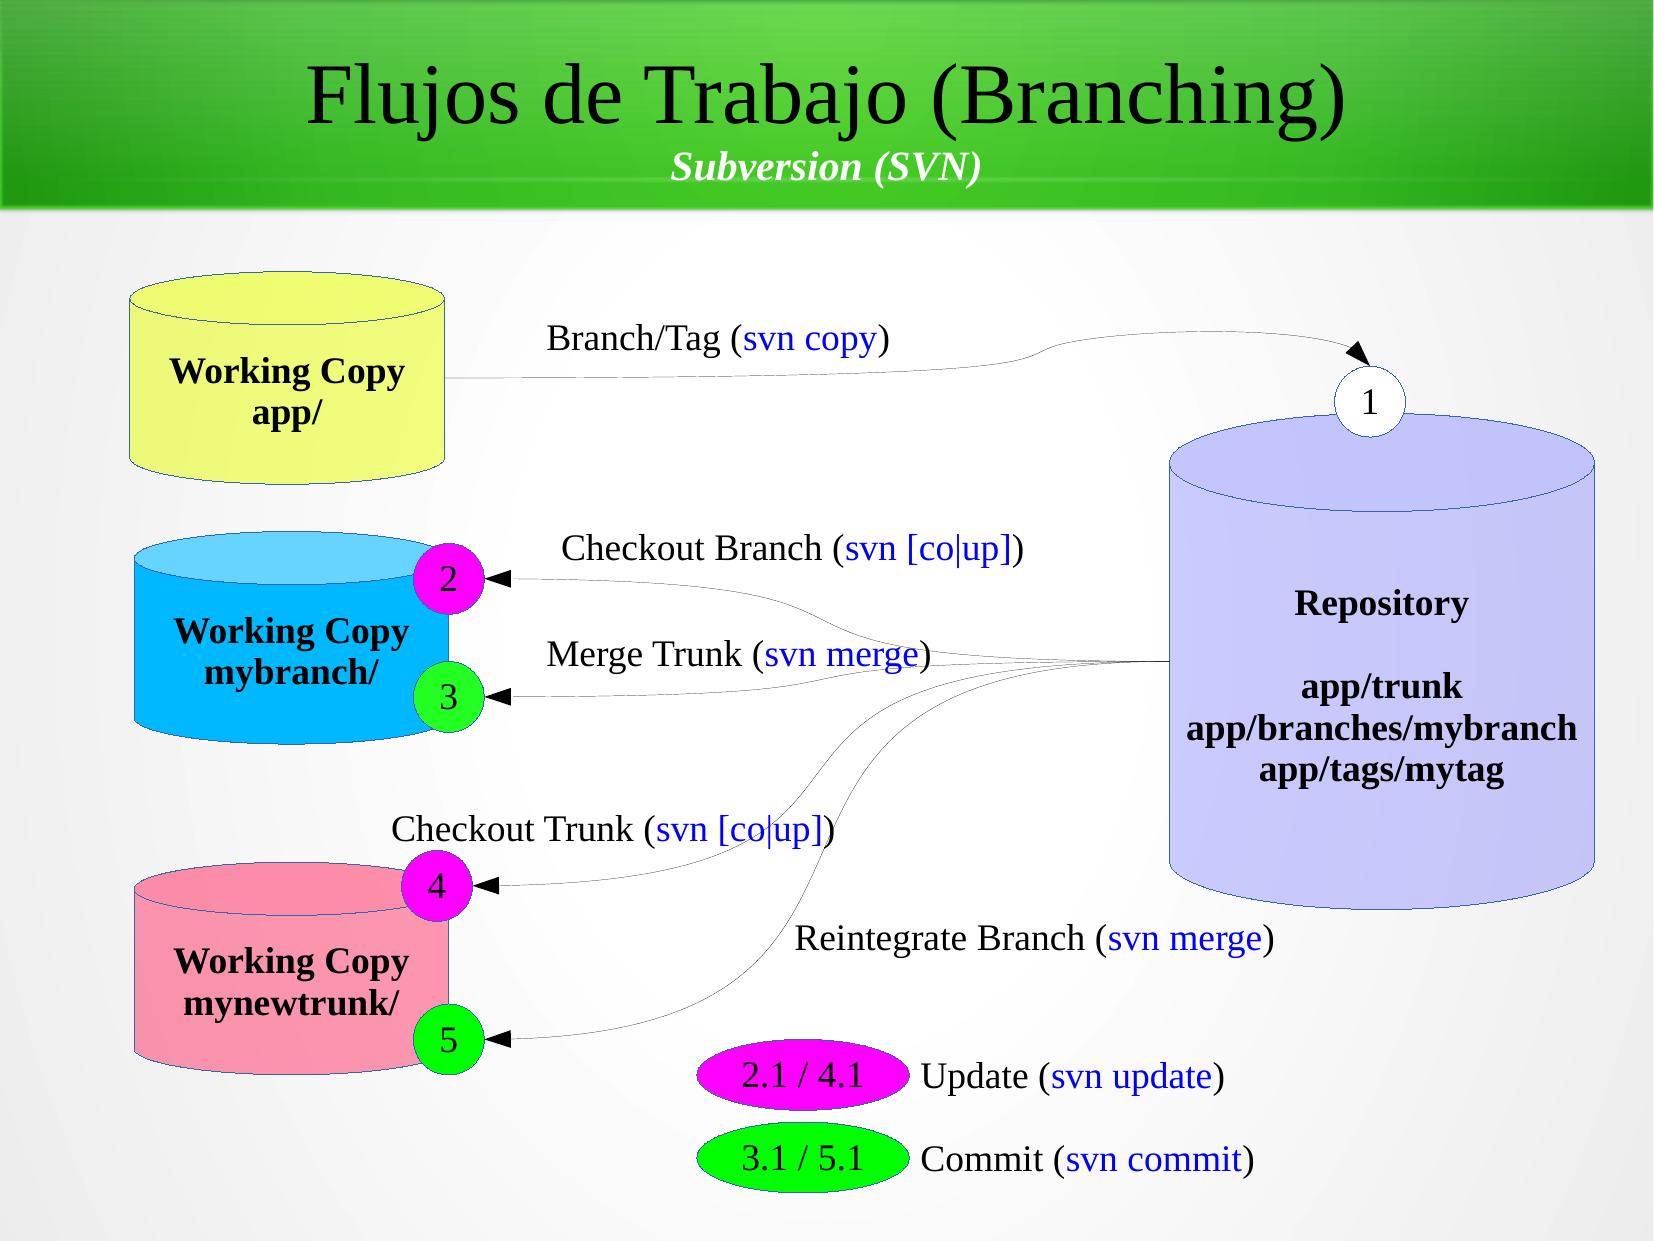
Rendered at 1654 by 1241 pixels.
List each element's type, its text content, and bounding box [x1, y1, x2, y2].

text_box Update (svn update) [905, 1047, 1241, 1105]
text_box Branch/Tag (svn copy) [531, 309, 905, 367]
text_box Merge Trunk (svn merge) [531, 625, 947, 683]
title Flujos de Trabajo (Branching) Subversion (SVN) [82, 46, 1571, 190]
text_box Checkout Trunk (svn [co|up]) [821, 800, 851, 858]
text_box Working Copy mynewtrunk/ [134, 892, 449, 1075]
text_box 2.1 / 4.1 [696, 1039, 910, 1111]
text_box Commit (svn commit) [905, 1130, 1270, 1188]
text_box Checkout Trunk (svn [co|up]) [376, 800, 846, 858]
text_box 1 [1334, 366, 1406, 438]
text_box 3 [413, 661, 485, 733]
text_box 2 [413, 543, 485, 615]
text_box 4 [401, 858, 473, 922]
text_box 5 [413, 1003, 485, 1075]
text_box 3.1 / 5.1 [696, 1122, 910, 1193]
text_box Repository app/trunk app/branches/mybranch app/tags/mytag [1169, 465, 1595, 910]
text_box Working Copy app/ [129, 299, 445, 485]
text_box Checkout Branch (svn [co|up]) [546, 519, 1040, 577]
picture [0, 0, 1654, 1241]
text_box Working Copy mybranch/ [134, 561, 449, 745]
text_box Reintegrate Branch (svn merge) [779, 909, 1290, 967]
